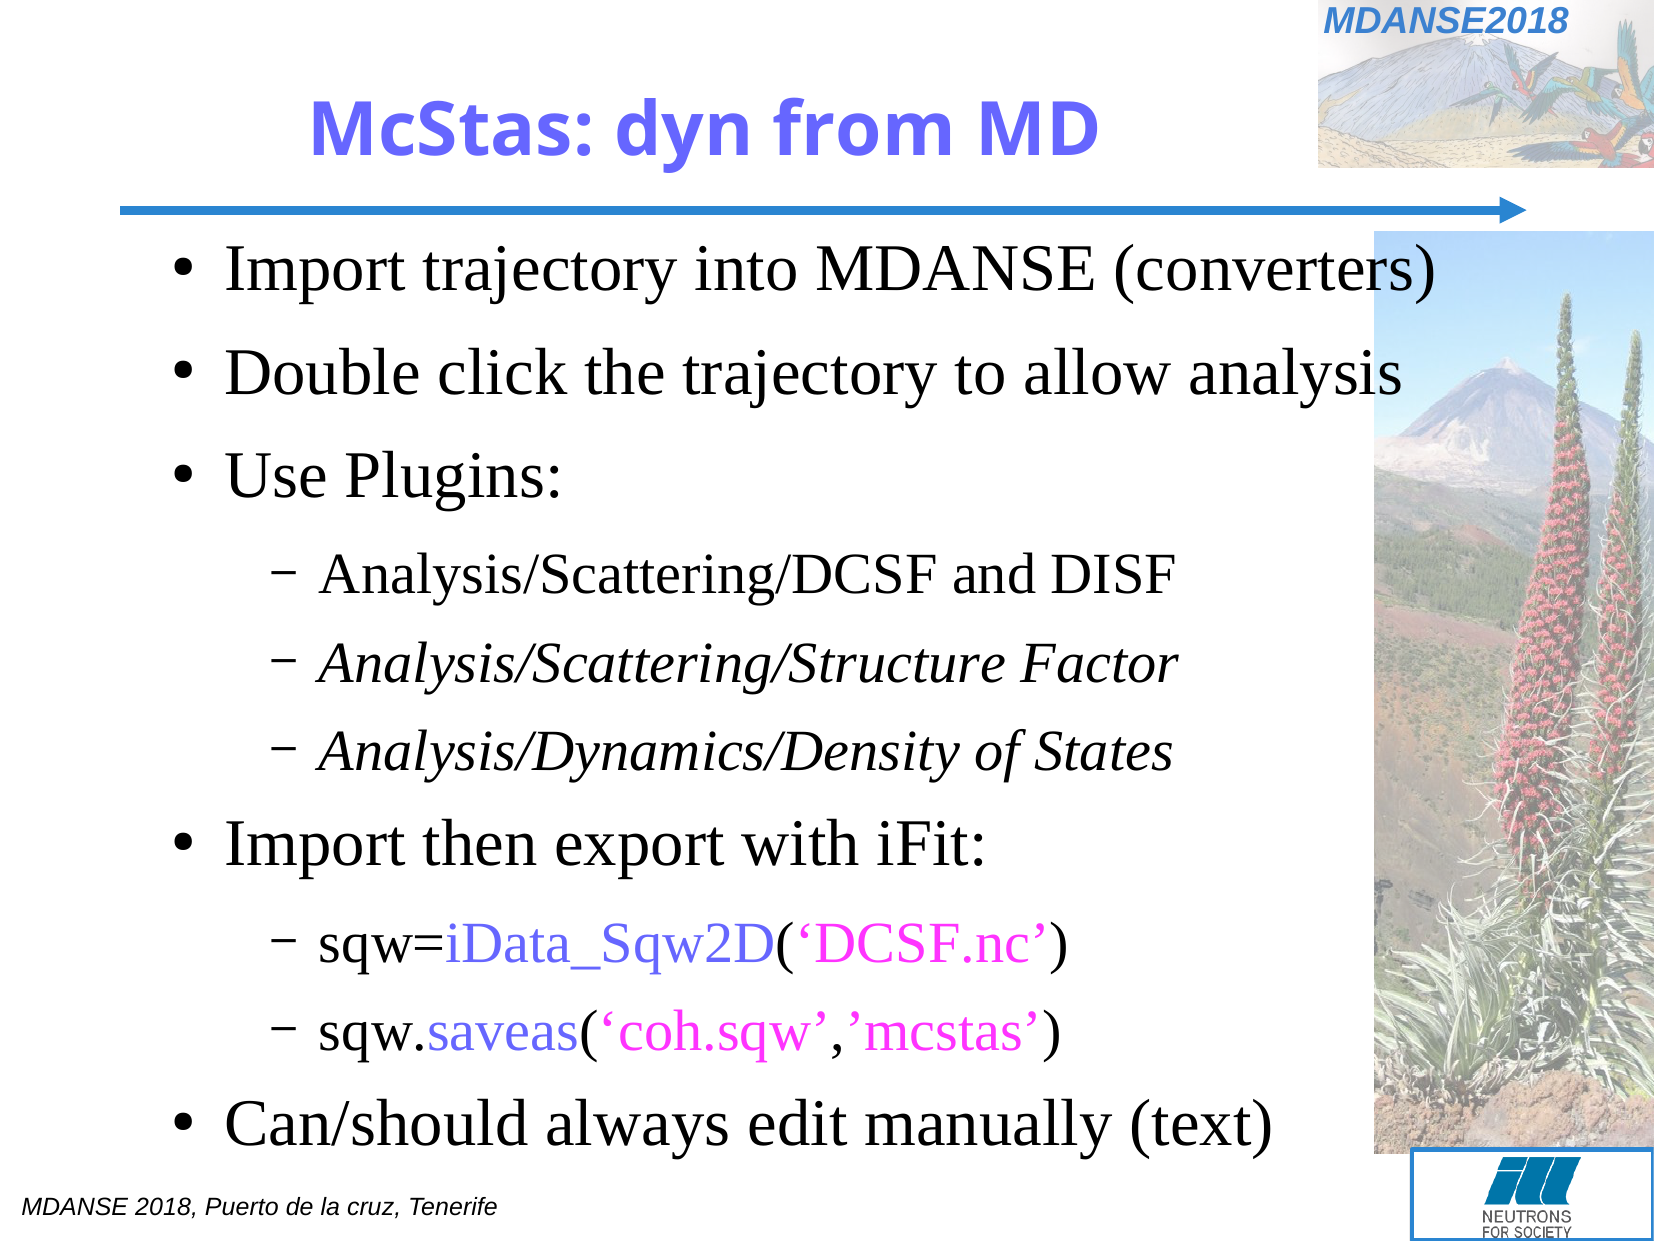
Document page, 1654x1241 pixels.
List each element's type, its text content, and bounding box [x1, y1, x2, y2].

title McStas: dyn from MD [82, 49, 1328, 203]
picture [1479, 1153, 1583, 1241]
list Import trajectory into MDANSE (converters) Double click the trajectory to allow analysis Use Plugins: Analysis/Scattering/DCSF and DISF Analysis/Scattering/Structure Factor Analysis/Dynamics/Density of States Import then export with iFit: sqw=iData_Sqw2D(‘DCSF.nc’) sqw.saveas(‘coh.sqw’,’mcstas’) Can/should always edit manually (text) [82, 231, 1571, 1161]
